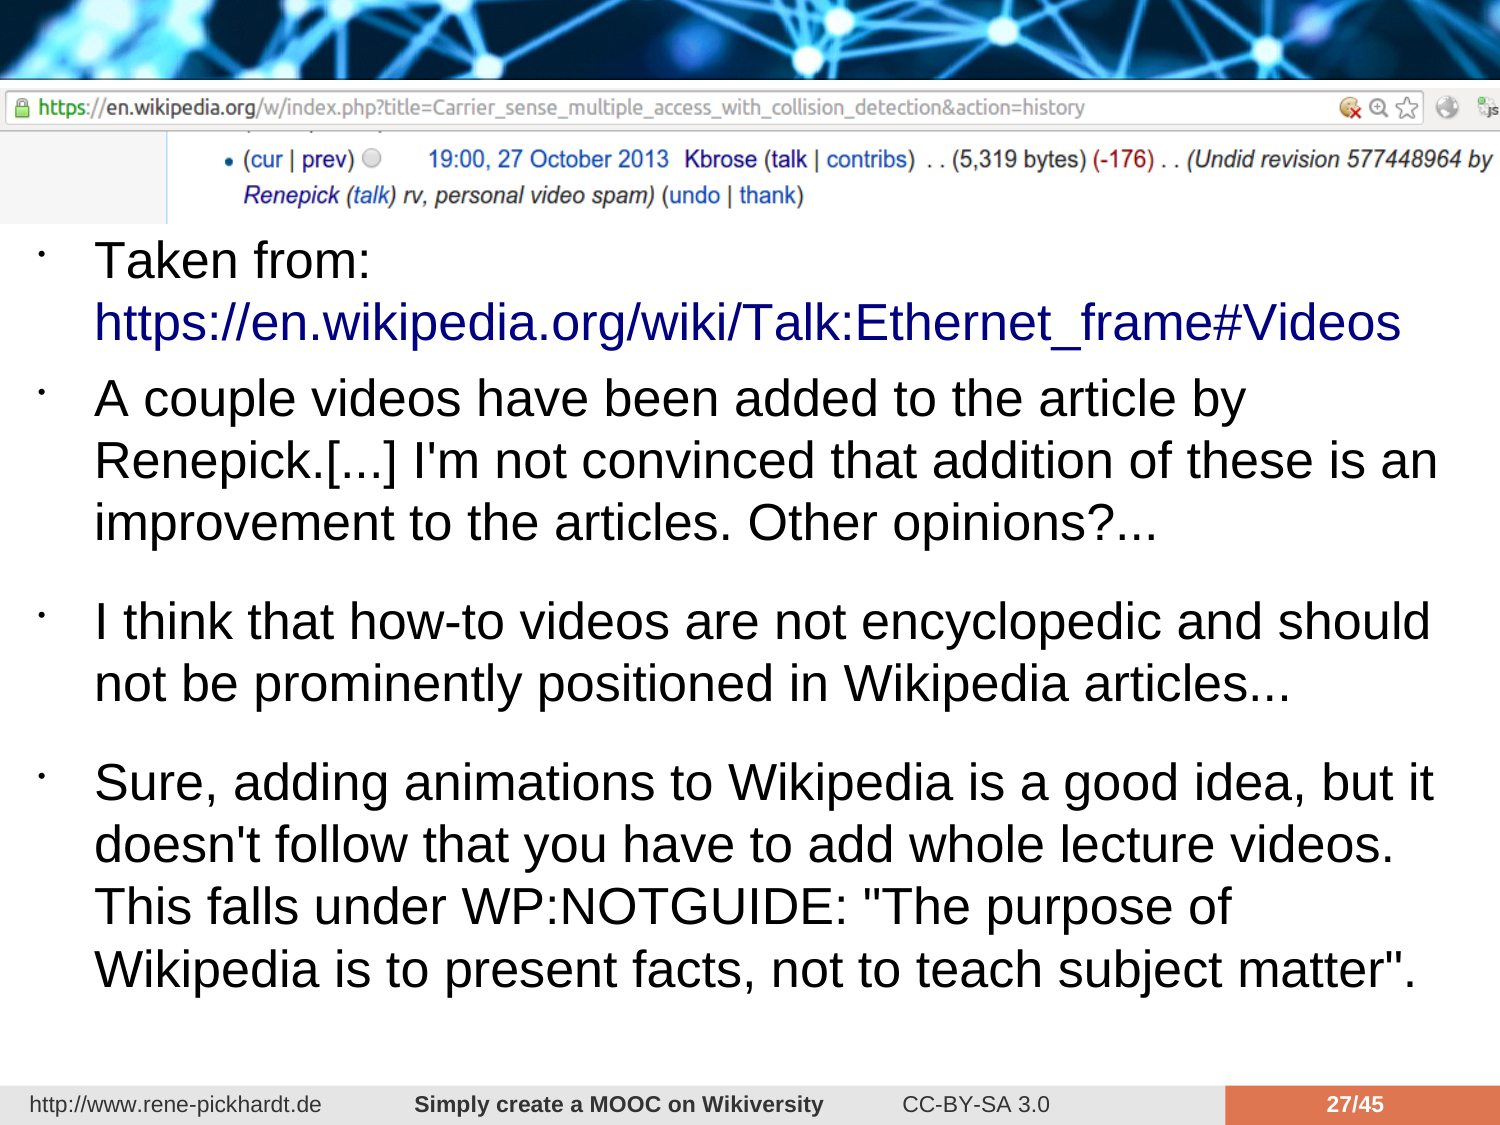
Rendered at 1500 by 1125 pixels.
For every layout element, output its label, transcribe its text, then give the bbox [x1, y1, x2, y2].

picture [0, 0, 1500, 80]
picture [0, 88, 1500, 225]
list Taken from: https://en.wikipedia.org/wiki/Talk:Ethernet_frame#Videos A couple videos have been added to the article by Renepick.[...] I'm not convinced that addition of these is an improvement to the articles. Other opinions?... I think that how-to videos are not encyclopedic and should not be prominently positioned in Wikipedia articles... Sure, adding animations to Wikipedia is a good idea, but it doesn't follow that you have to add whole lecture videos. This falls under WP:NOTGUIDE: "The purpose of Wikipedia is to present facts, not to teach subject matter". [23, 225, 1483, 1055]
